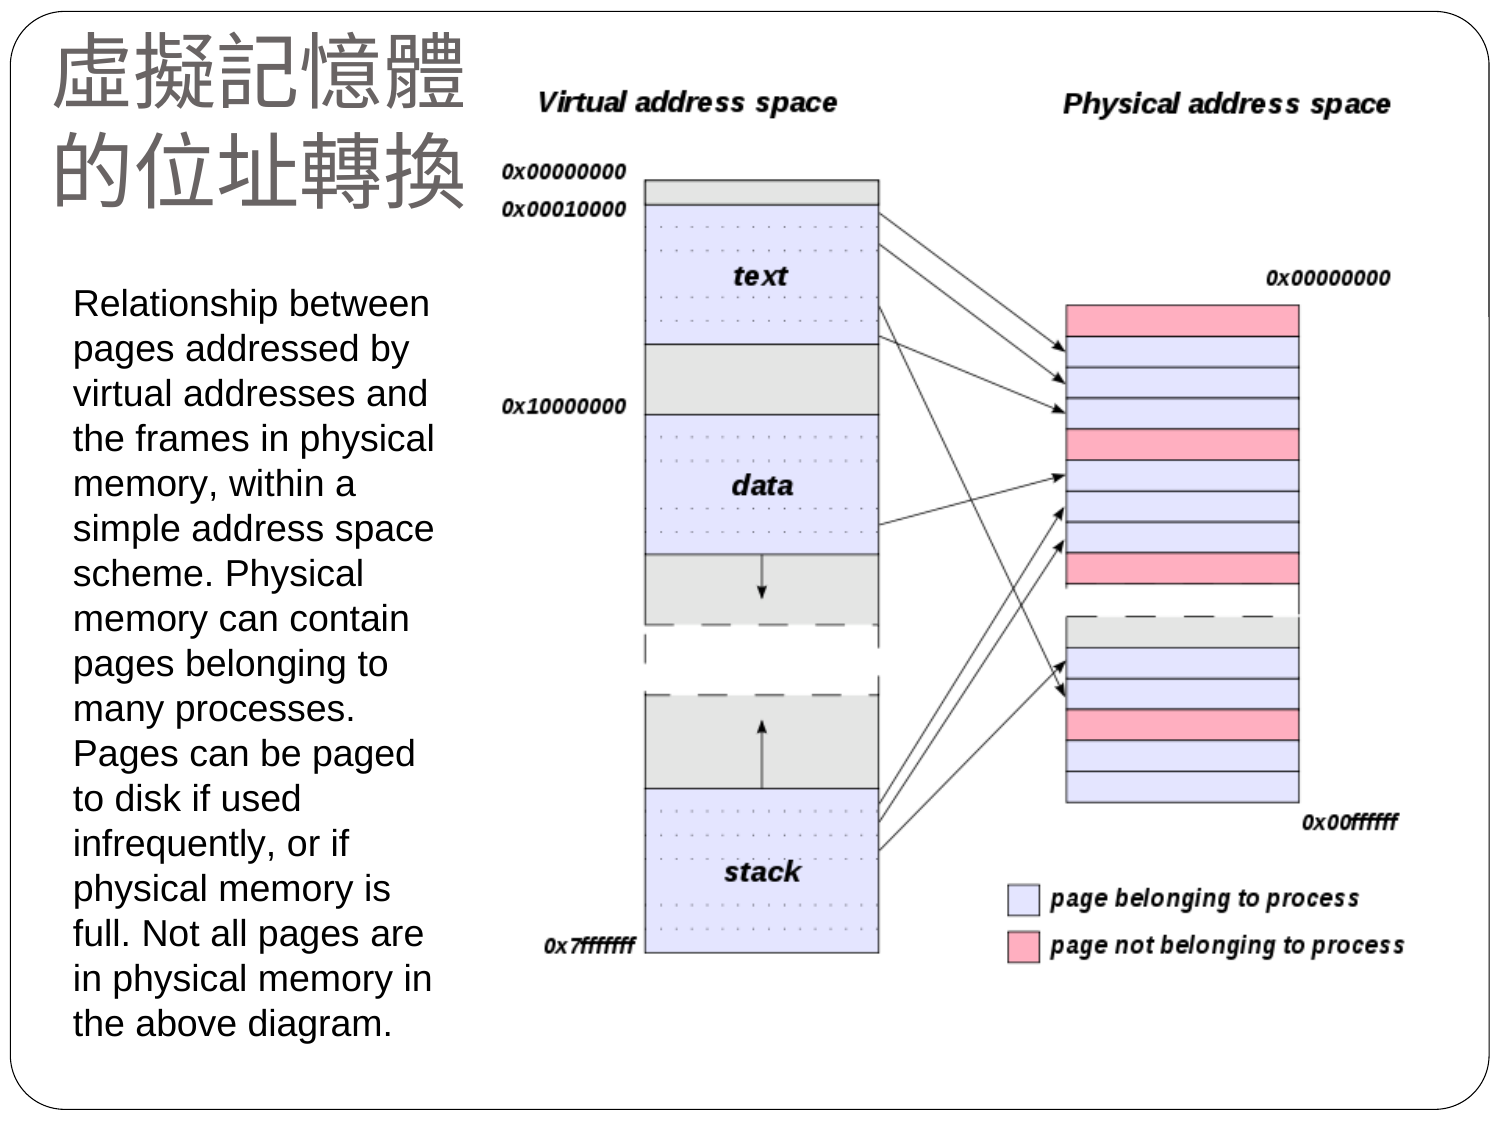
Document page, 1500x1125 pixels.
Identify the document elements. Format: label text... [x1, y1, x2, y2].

text_box Relationship between pages addressed by virtual addresses and the frames in physical memory, within a simple address space scheme. Physical memory can contain pages belonging to many processes. Pages can be paged to disk if used infrequently, or if physical memory is full. Not all pages are in physical memory in the above diagram. [58, 271, 461, 1052]
picture [484, 81, 1450, 993]
title 虛擬記憶體 的位址轉換 [35, 11, 1311, 235]
